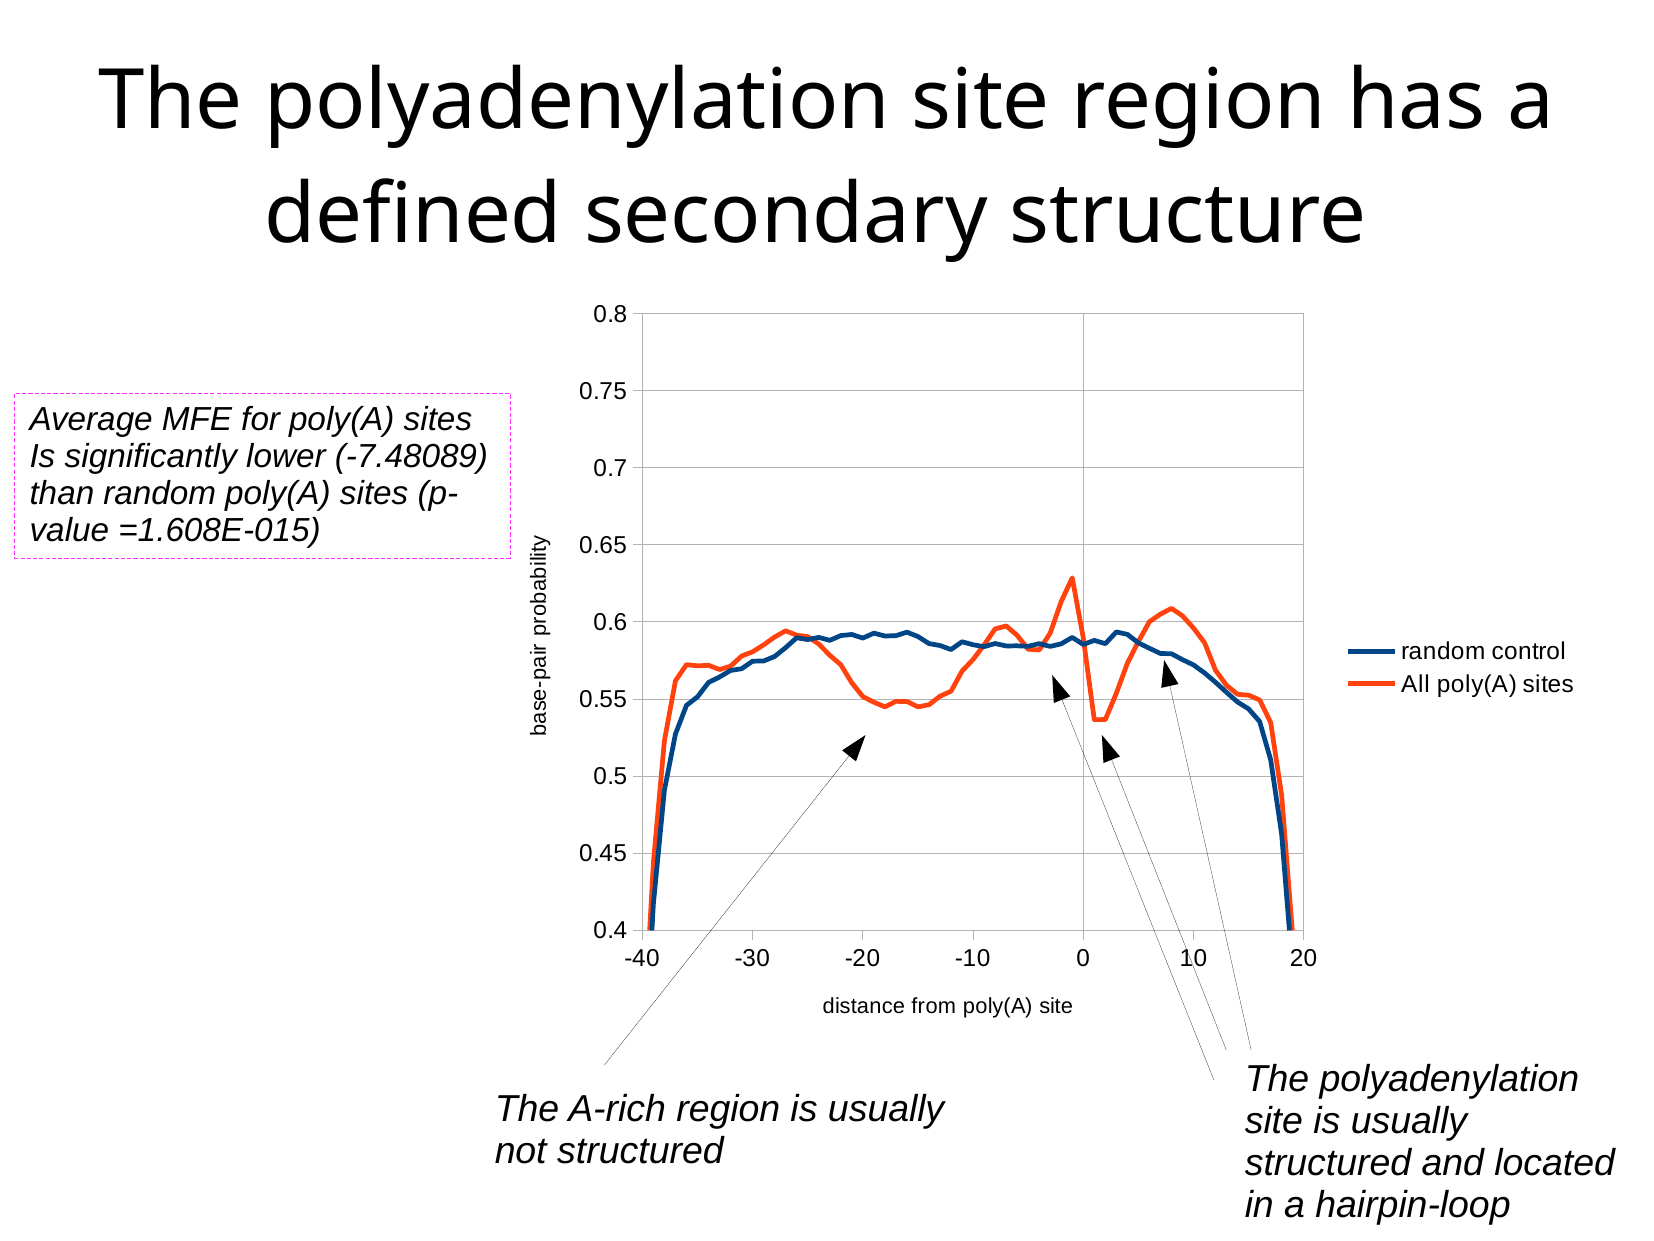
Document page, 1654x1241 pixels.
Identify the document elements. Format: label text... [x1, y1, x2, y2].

chart [492, 285, 1596, 1051]
title The polyadenylation site region has a defined secondary structure [82, 49, 1571, 257]
text_box Average MFE for poly(A) sites Is significantly lower (-7.48089) than random poly(A) sites (p-value =1.608E-015) [14, 393, 511, 559]
text_box The polyadenylation site is usually structured and located in a hairpin-loop [1230, 1050, 1654, 1233]
text_box The A-rich region is usually not structured [480, 1080, 960, 1179]
